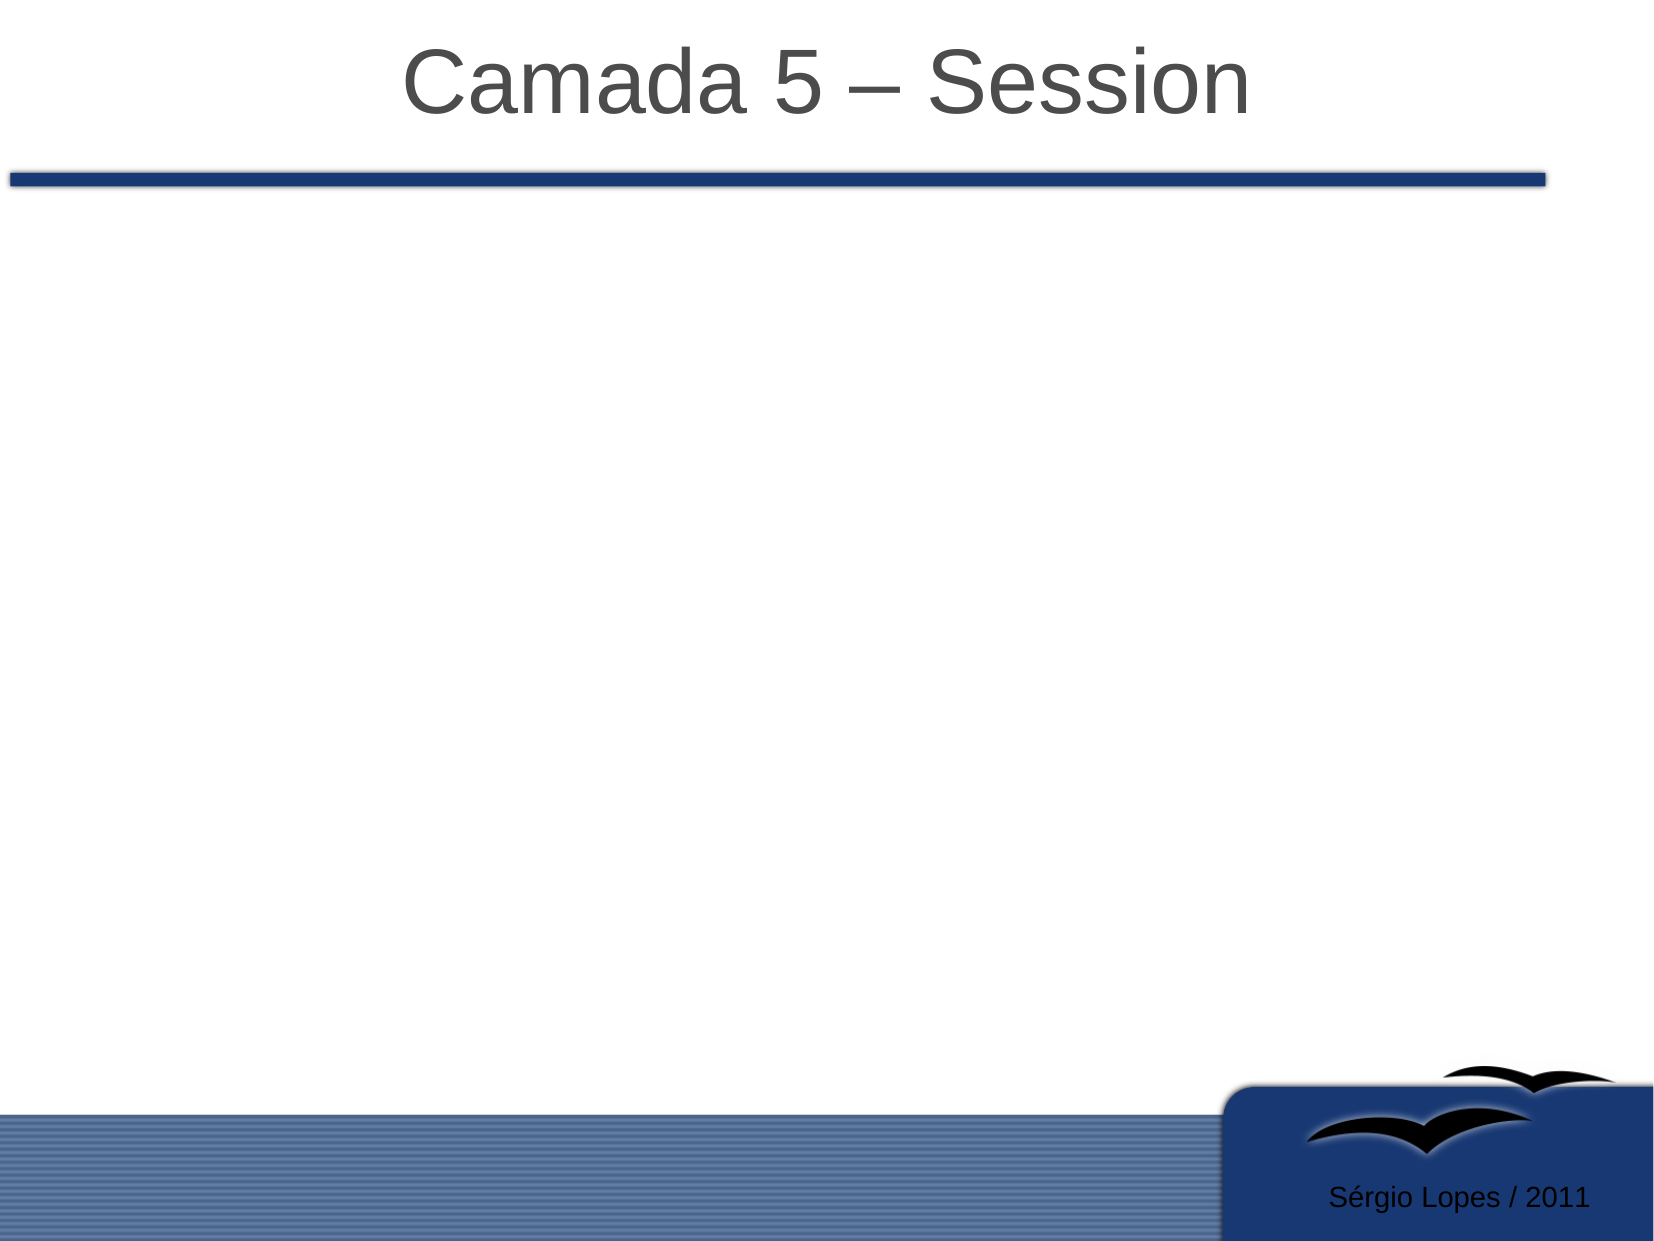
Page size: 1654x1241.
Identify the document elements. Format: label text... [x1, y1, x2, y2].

title Camada 5 – Session [121, 0, 1534, 164]
picture [0, 0, 1654, 1241]
text_box Sérgio Lopes / 2011 [1328, 1181, 1588, 1214]
